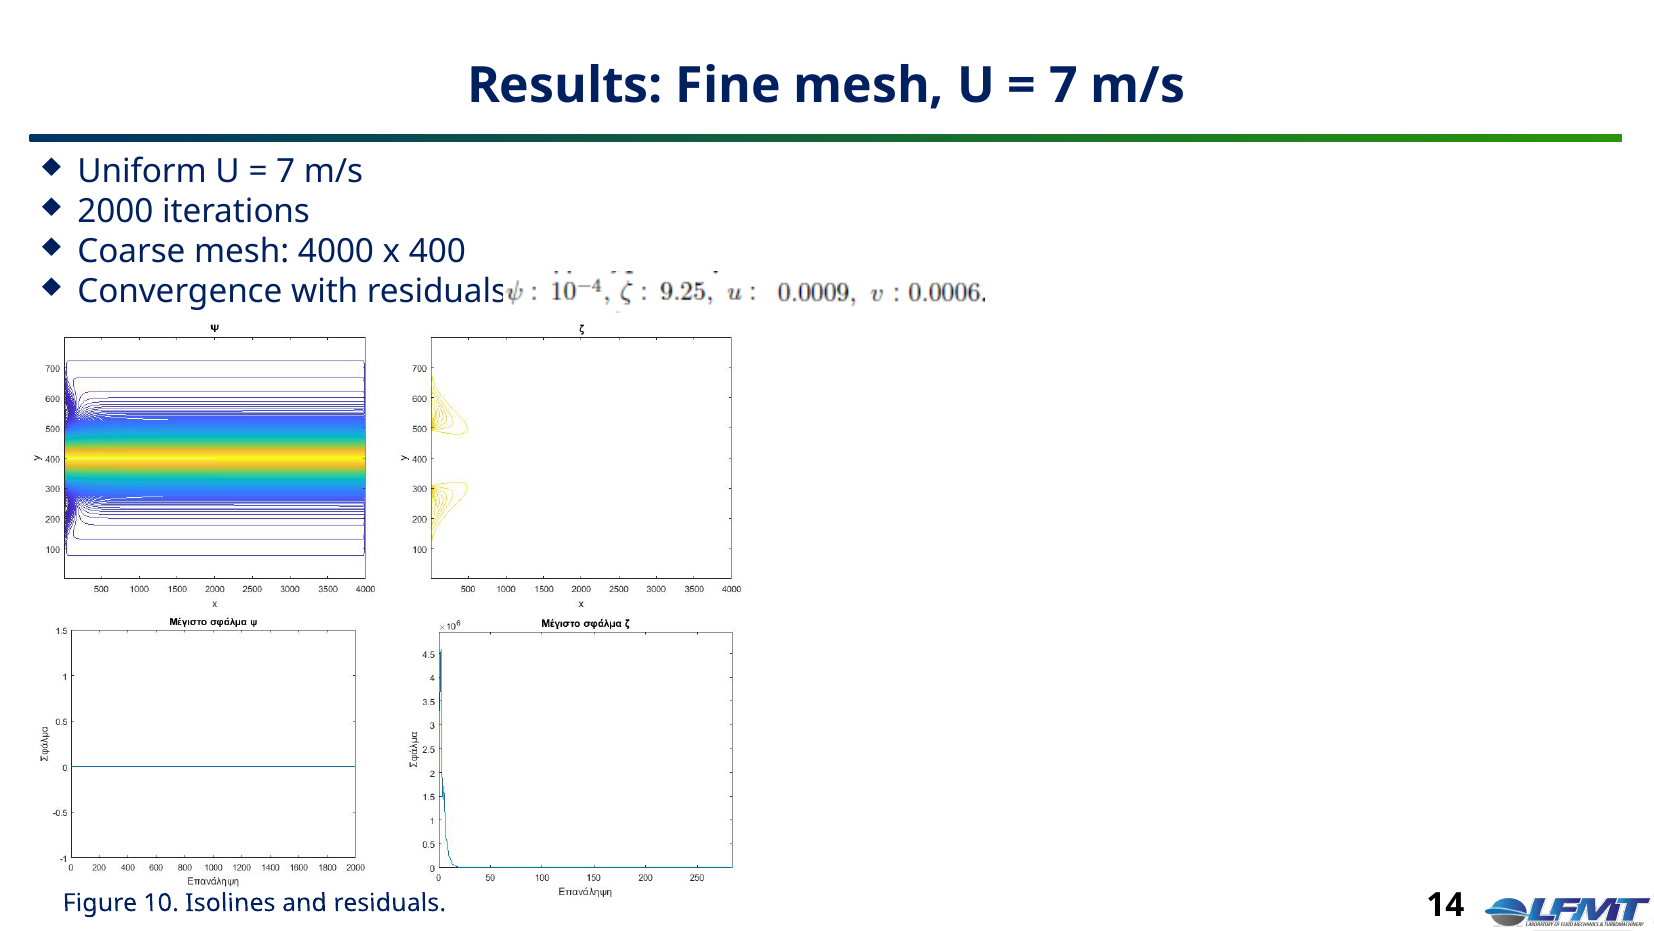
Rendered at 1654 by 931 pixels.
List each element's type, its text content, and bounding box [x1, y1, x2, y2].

picture [503, 271, 721, 313]
text_box [1525, 886, 1654, 931]
slide_number <αριθμός> [1093, 880, 1480, 931]
picture [767, 275, 985, 308]
picture [13, 315, 768, 899]
title Results: Fine mesh, U = 7 m/s [28, 34, 1625, 130]
text_box Figure 10. Isolines and residuals. [11, 878, 684, 931]
text_box Uniform U = 7 m/s 2000 iterations Coarse mesh: 4000 x 400 Convergence with residuals: [27, 141, 1619, 362]
picture [722, 279, 763, 308]
picture [1485, 893, 1651, 931]
